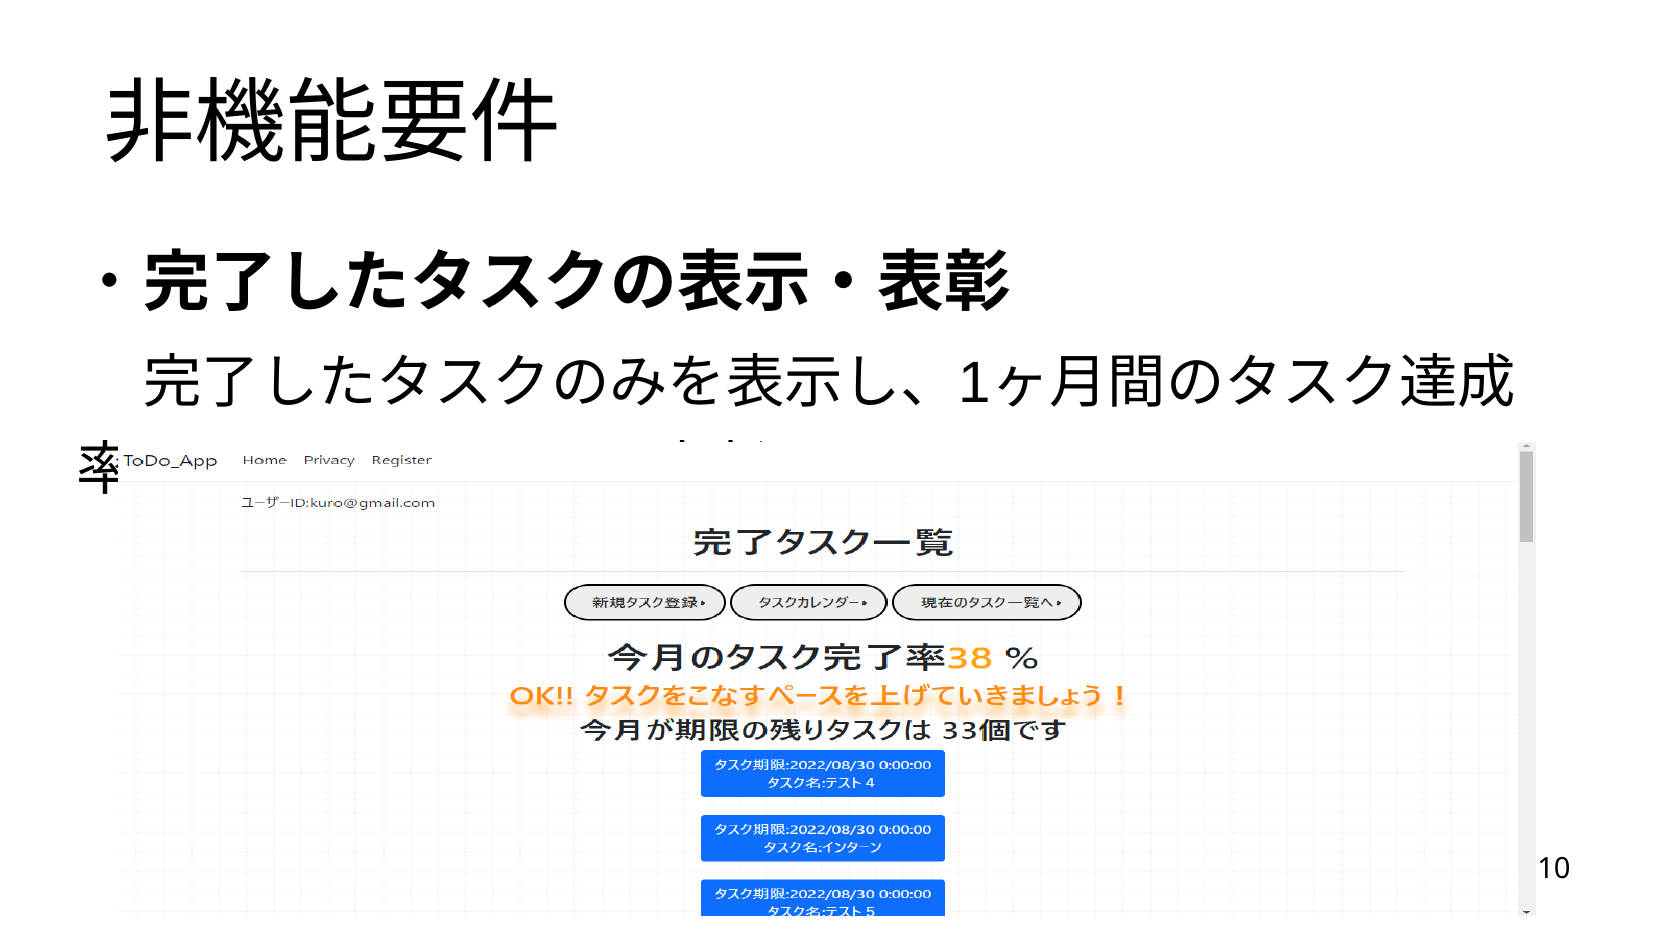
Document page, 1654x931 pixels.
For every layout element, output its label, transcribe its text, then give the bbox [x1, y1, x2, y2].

subtitle ・完了したタスクの表示・表彰 完了したタスクのみを表示し、1ヶ月間のタスク達成率によってユーザーを表彰 [76, 228, 1565, 768]
title 非機能要件 [82, 37, 1571, 193]
picture [118, 442, 1536, 916]
